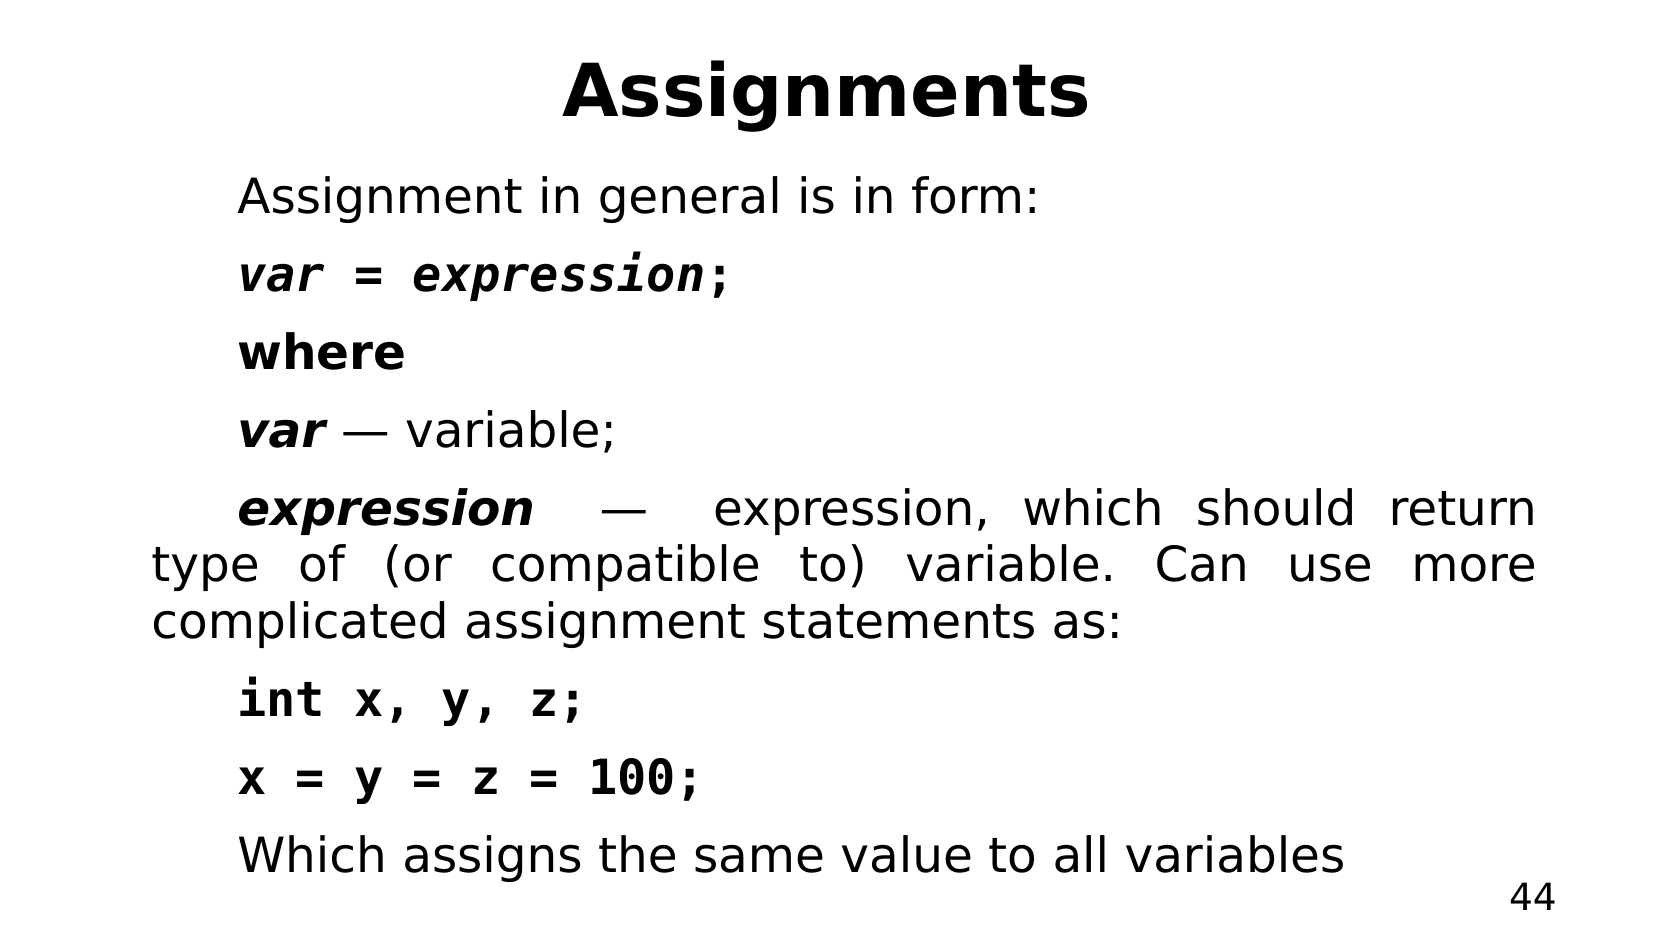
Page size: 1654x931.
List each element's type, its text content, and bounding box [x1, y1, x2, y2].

list Assignment in general is in form: var = expression; where var — variable; expression — expression, which should return type of (or compatible to) variable. Can use more complicated assignment statements as: int x, y, z; x = y = z = 100; Which assigns the same value to all variables [82, 168, 1538, 889]
title Assignments [82, 37, 1571, 147]
